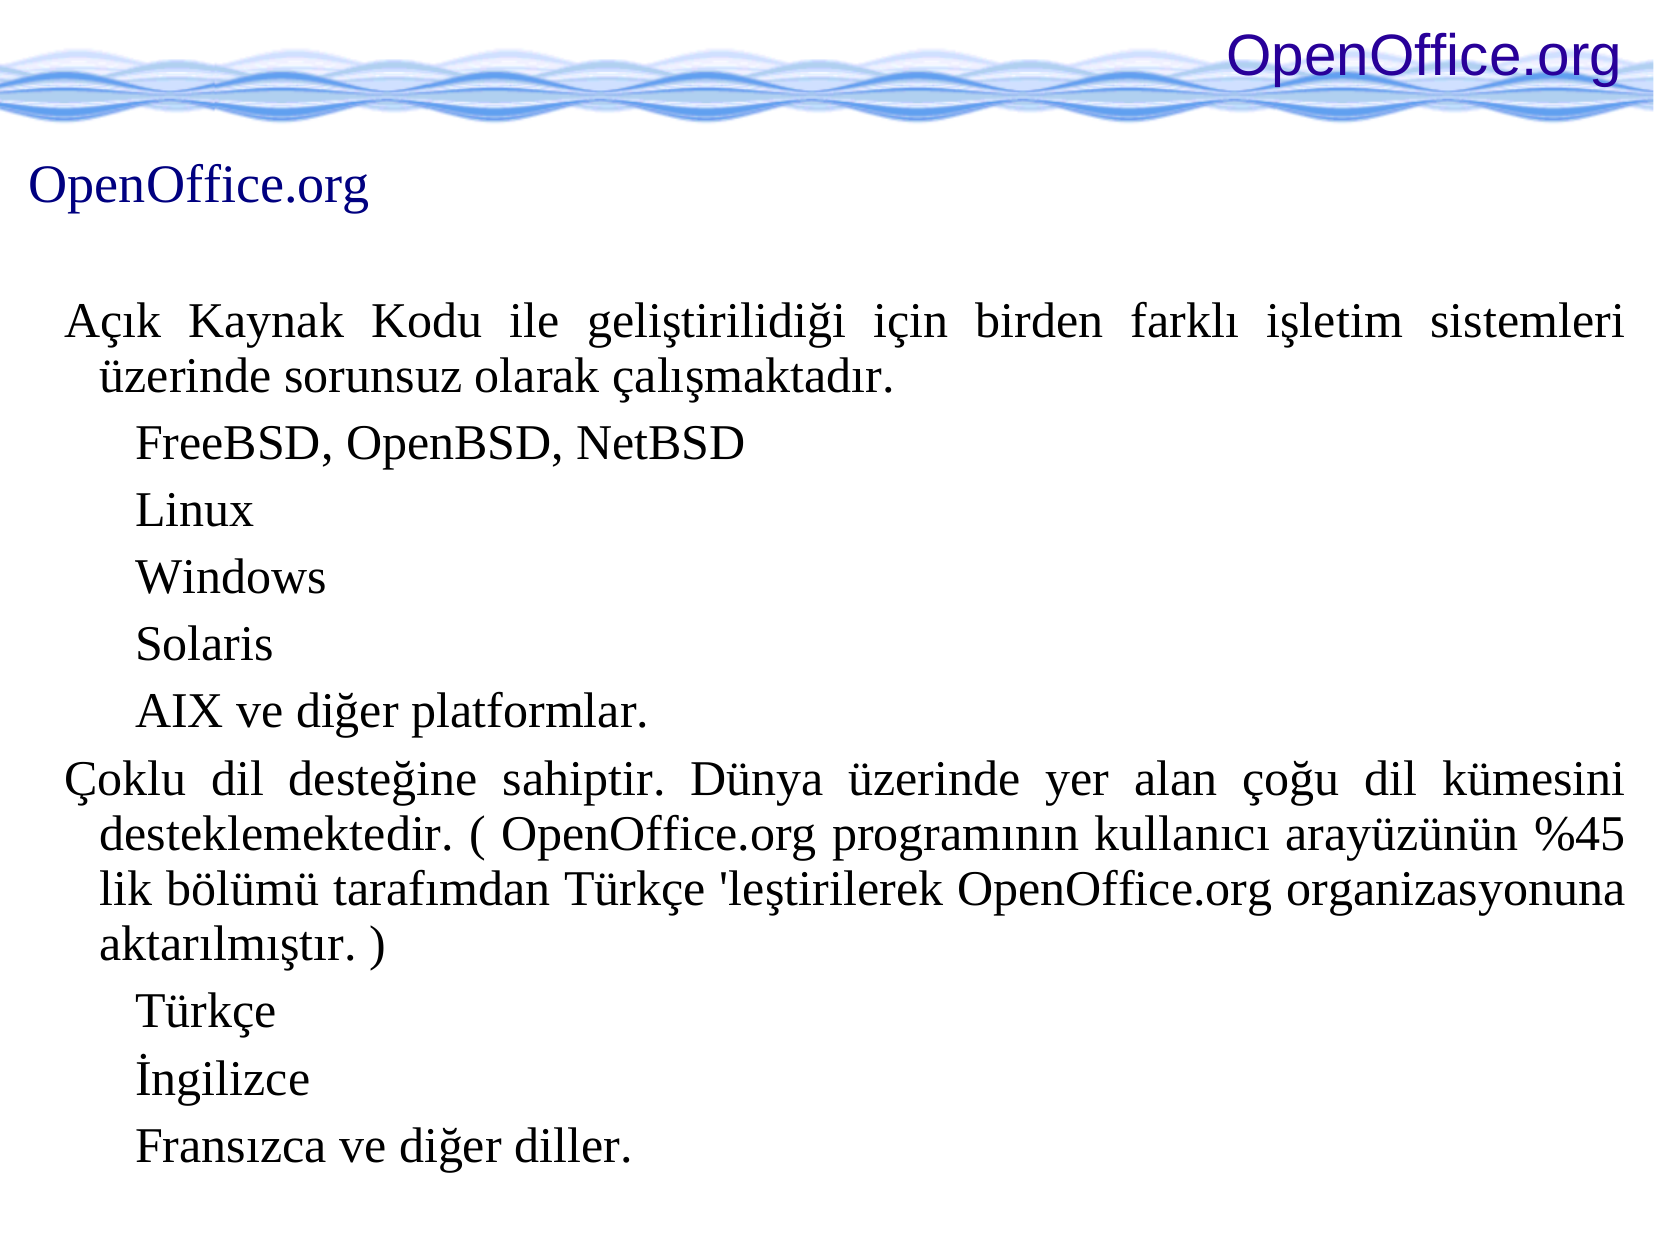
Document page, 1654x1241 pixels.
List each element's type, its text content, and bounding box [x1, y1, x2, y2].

picture [0, 41, 1654, 129]
text_box OpenOffice.org Açık Kaynak Kodu ile geliştirilidiği için birden farklı işletim sistemleri üzerinde sorunsuz olarak çalışmaktadır. FreeBSD, OpenBSD, NetBSD Linux Windows Solaris AIX ve diğer platformlar. Çoklu dil desteğine sahiptir. Dünya üzerinde yer alan çoğu dil kümesini desteklemektedir. ( OpenOffice.org programının kullanıcı arayüzünün %45 lik bölümü tarafımdan Türkçe 'leştirilerek OpenOffice.org organizasyonuna aktarılmıştır. ) Türkçe İngilizce Fransızca ve diğer diller. [13, 146, 1642, 1197]
text_box OpenOffice.org [989, 15, 1654, 96]
